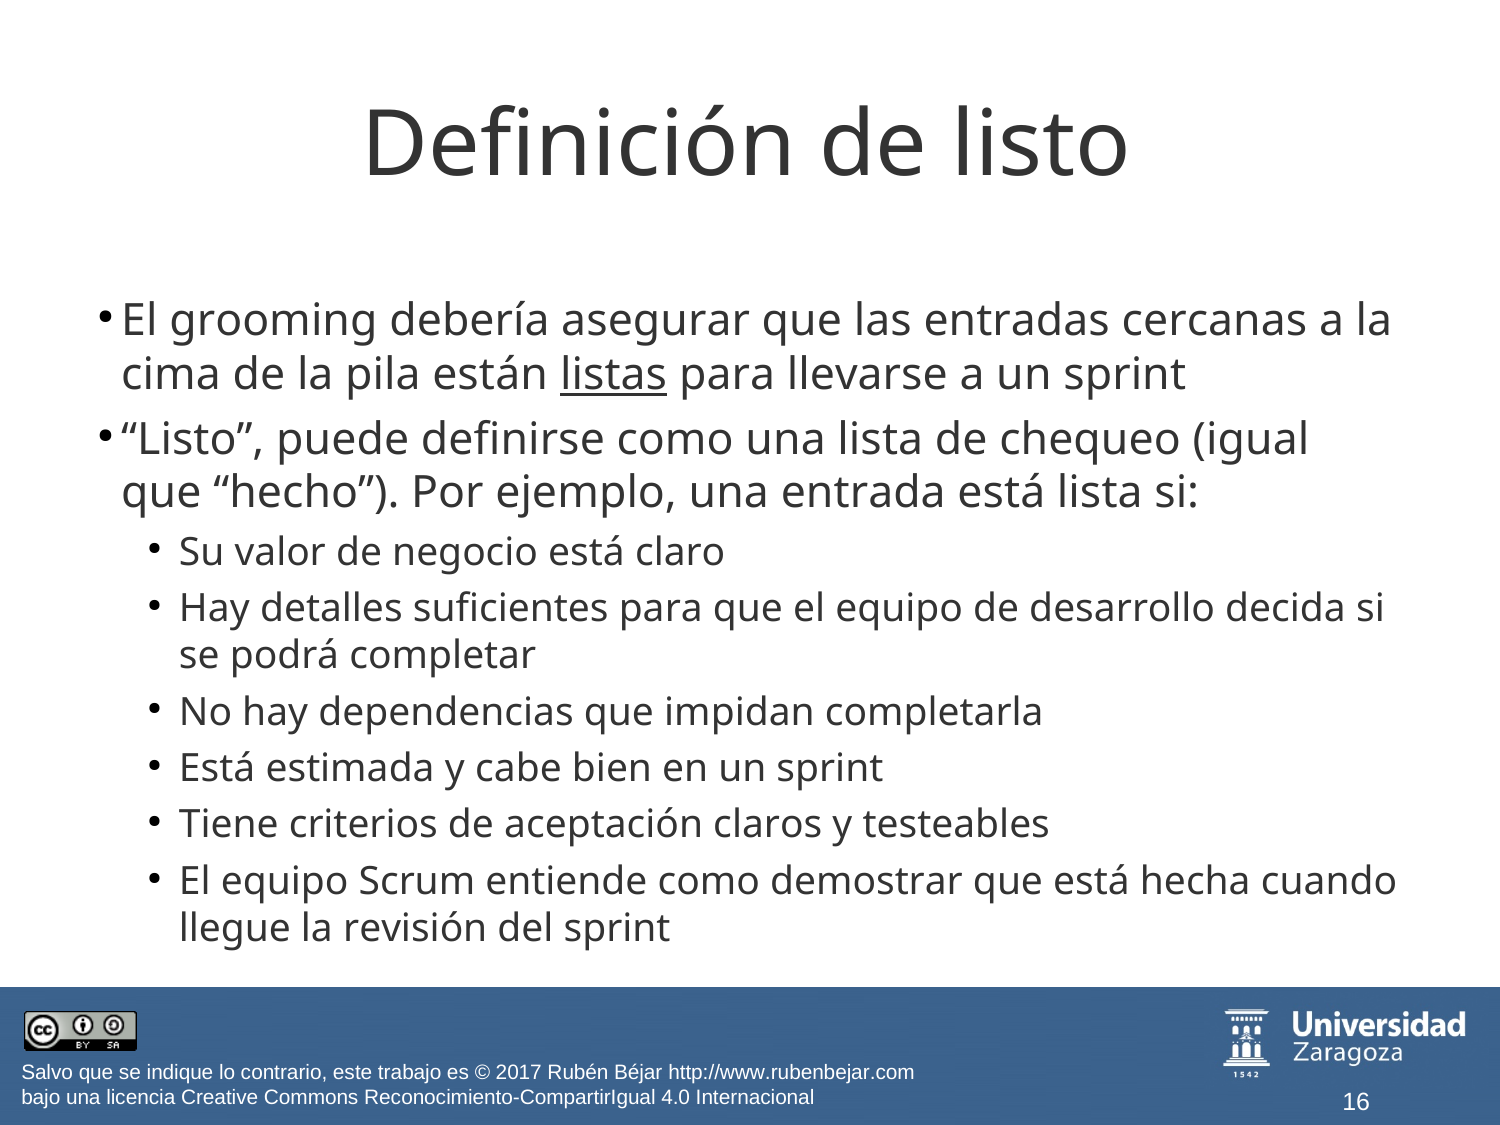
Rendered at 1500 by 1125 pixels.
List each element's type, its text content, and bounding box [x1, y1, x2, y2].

title Definición de listo [74, 21, 1420, 257]
picture [0, 987, 1500, 1125]
list El grooming debería asegurar que las entradas cercanas a la cima de la pila están listas para llevarse a un sprint “Listo”, puede definirse como una lista de chequeo (igual que “hecho”). Por ejemplo, una entrada está lista si: Su valor de negocio está claro Hay detalles suficientes para que el equipo de desarrollo decida si se podrá completar No hay dependencias que impidan completarla Está estimada y cabe bien en un sprint Tiene criterios de aceptación claros y testeables El equipo Scrum entiende como demostrar que está hecha cuando llegue la revisión del sprint [82, 283, 1418, 957]
